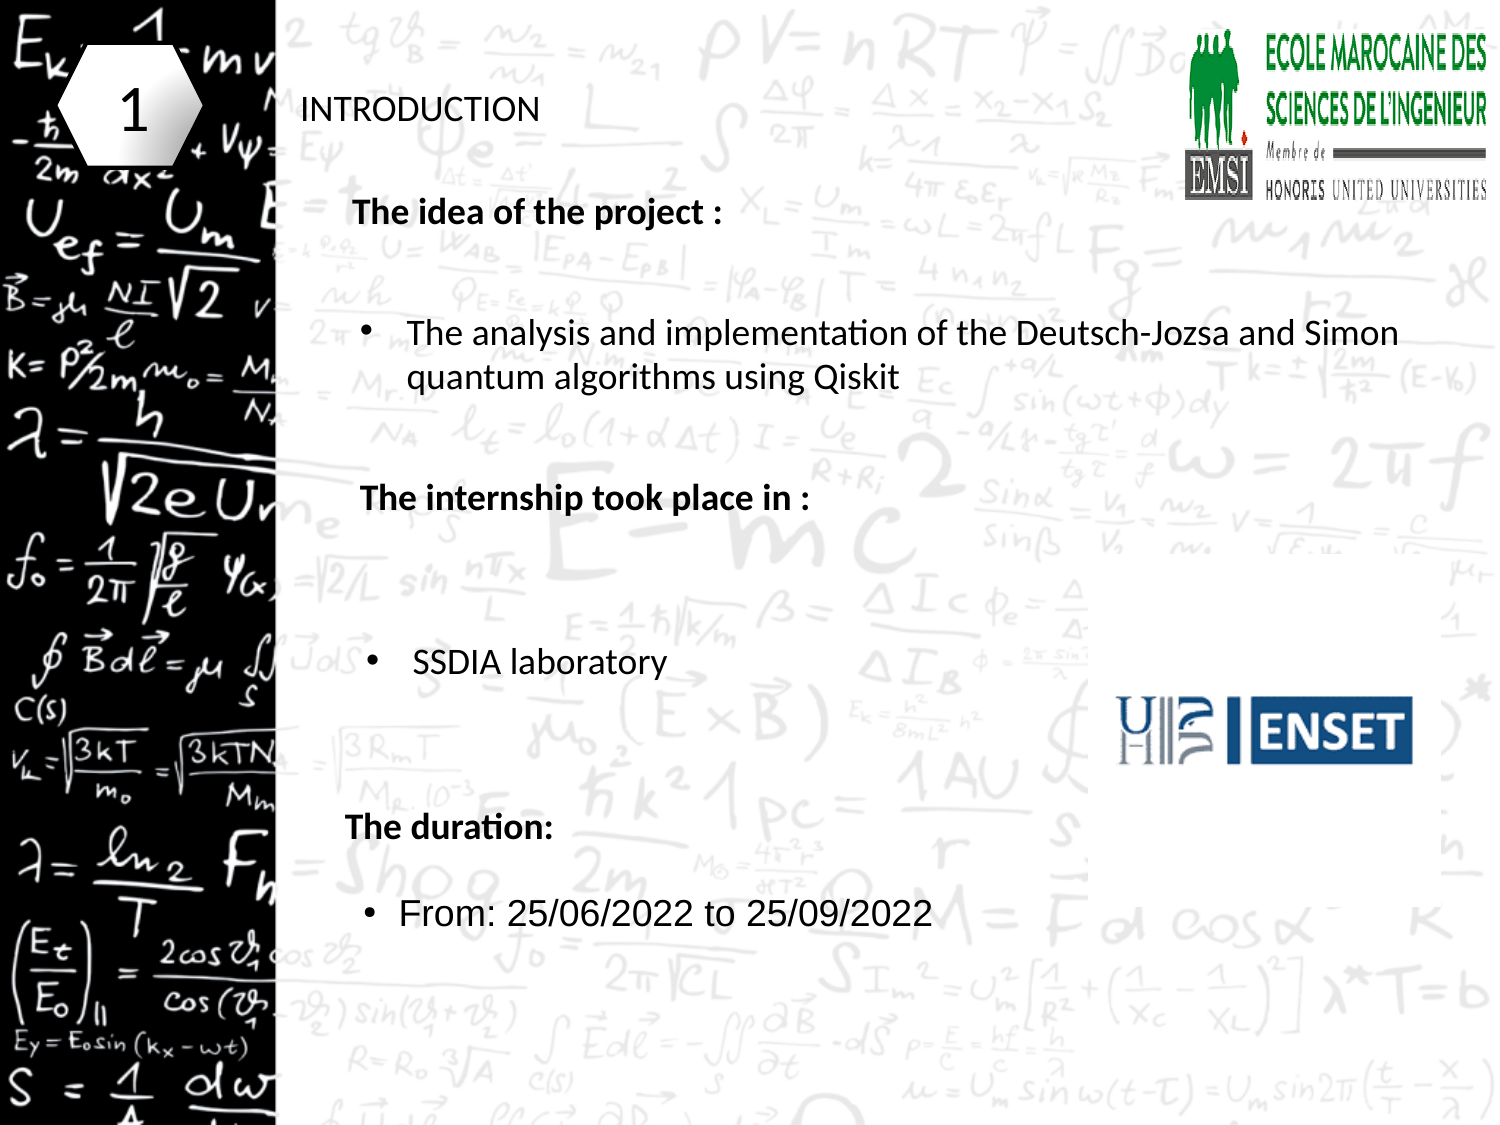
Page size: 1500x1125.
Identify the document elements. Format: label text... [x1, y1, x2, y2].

title INTRODUCTION [285, 75, 685, 138]
text_box 1 [101, 57, 159, 153]
text_box [55, 42, 206, 168]
text_box SSDIA laboratory [351, 629, 1050, 690]
text_box The analysis and implementation of the Deutsch-Jozsa and Simon quantum algorithms using Qiskit [345, 300, 1456, 405]
text_box The internship took place in : [345, 465, 1051, 525]
text_box The duration: [330, 794, 1036, 945]
picture [0, 0, 1500, 1125]
text_box From: 25/06/2022 to 25/09/2022 [348, 885, 949, 942]
text_box The idea of the project : [337, 179, 1200, 240]
